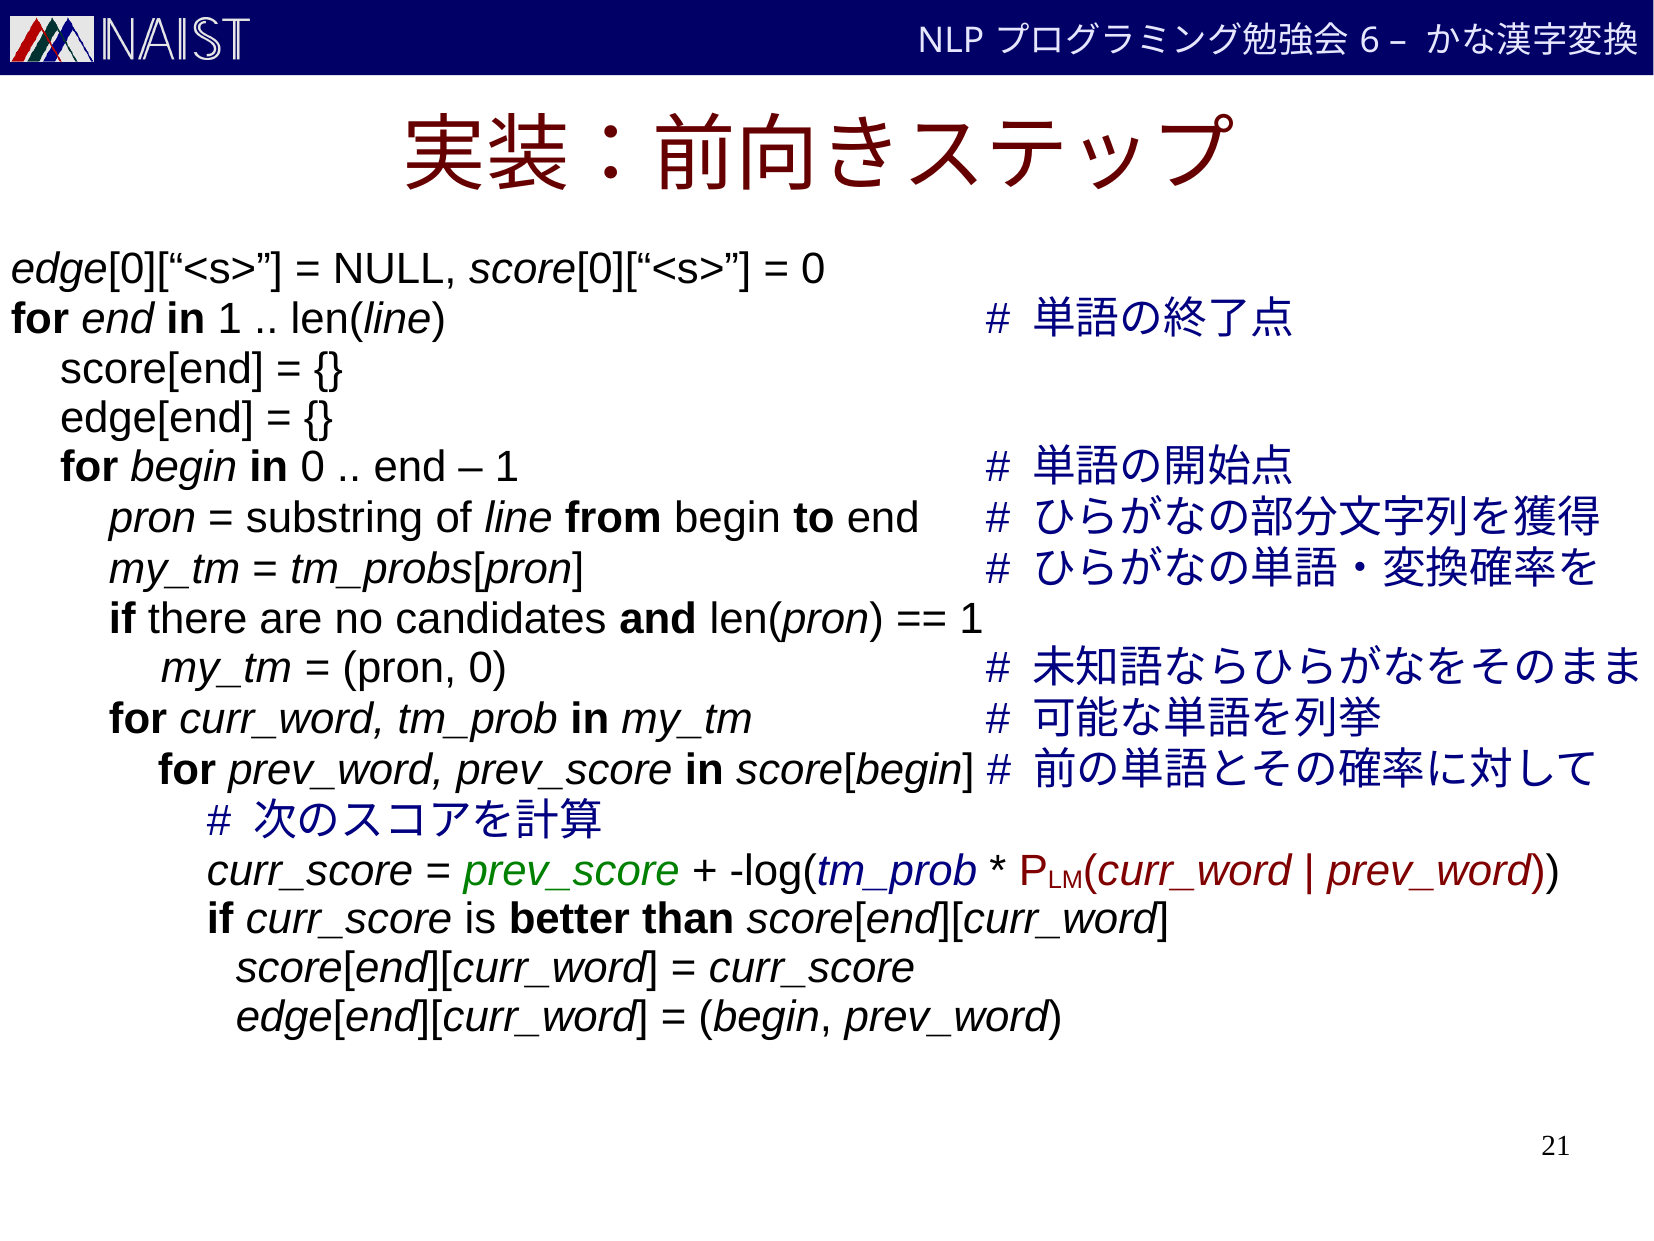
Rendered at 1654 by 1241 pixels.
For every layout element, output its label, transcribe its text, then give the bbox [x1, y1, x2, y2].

picture [102, 17, 251, 51]
picture [10, 16, 94, 62]
title 実装：前向きステップ [75, 51, 1564, 236]
text_box edge[0][“<s>”] = NULL, score[0][“<s>”] = 0 for end in 1 .. len(line) # 単語の終了点 score[end] = {} edge[end] = {} for begin in 0 .. end – 1 # 単語の開始点 pron = substring of line from begin to end # ひらがなの部分文字列を獲得 my_tm = tm_probs[pron] # ひらがなの単語・変換確率を if there are no candidates and len(pron) == 1 my_tm = (pron, 0) # 未知語ならひらがなをそのまま for curr_word, tm_prob in my_tm # 可能な単語を列挙 for prev_word, prev_score in score[begin] # 前の単語とその確率に対して # 次のスコアを計算 curr_score = prev_score + -log(tm_prob * PLM(curr_word | prev_word)) if curr_score is better than score[end][curr_word] score[end][curr_word] = curr_score edge[end][curr_word] = (begin, prev_word) [0, 236, 1654, 1112]
